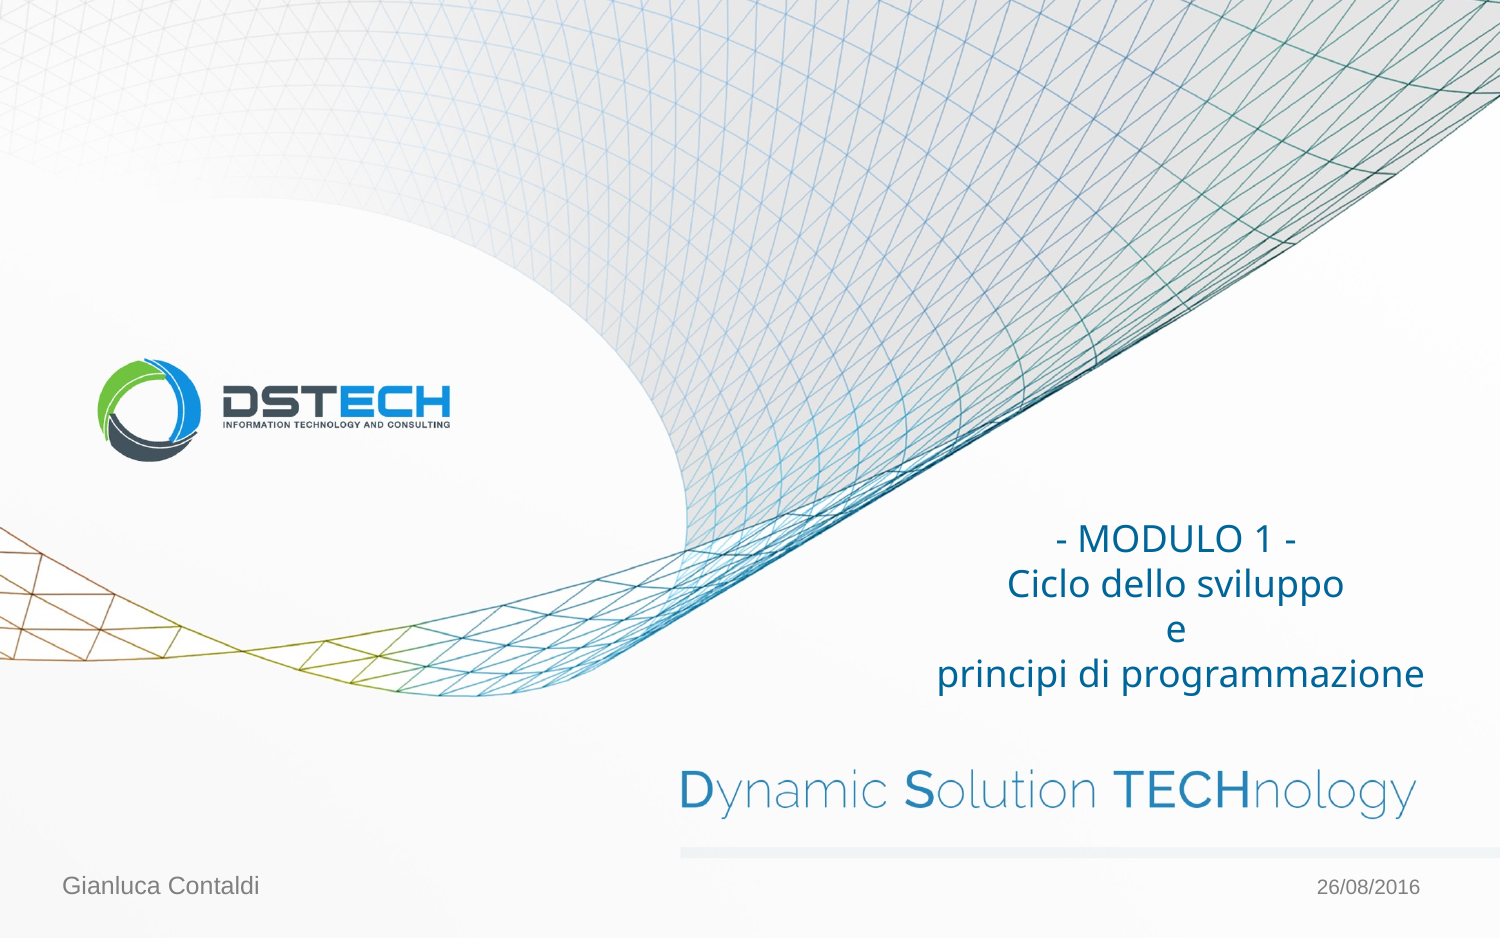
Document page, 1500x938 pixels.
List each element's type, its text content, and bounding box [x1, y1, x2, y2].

text_box - MODULO 1 - Ciclo dello sviluppo e principi di programmazione [814, 507, 1500, 697]
picture [0, 0, 1500, 938]
text_box Gianluca Contaldi 26/08/2016 [47, 862, 1436, 908]
